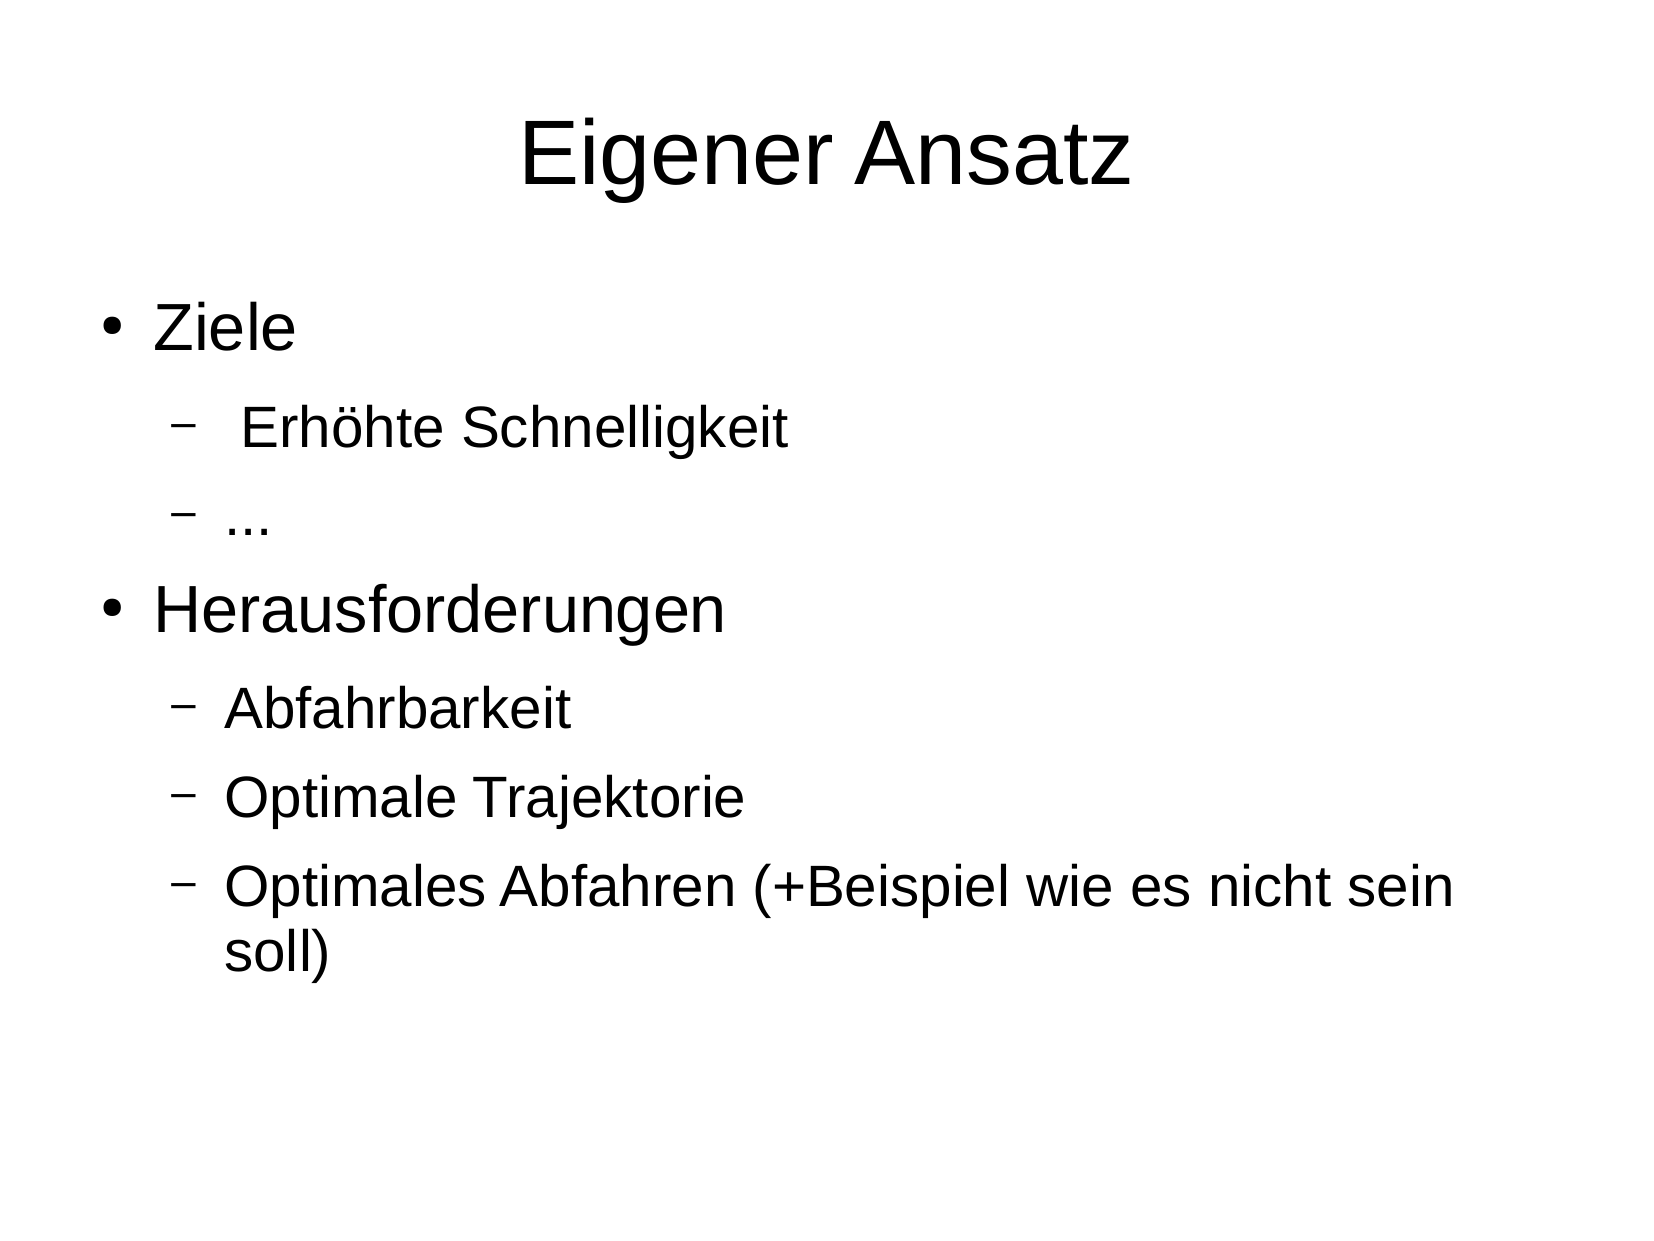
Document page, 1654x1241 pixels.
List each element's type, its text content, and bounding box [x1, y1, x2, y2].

list Ziele Erhöhte Schnelligkeit ... Herausforderungen Abfahrbarkeit Optimale Trajektorie Optimales Abfahren (+Beispiel wie es nicht sein soll) [82, 290, 1571, 1109]
title Eigener Ansatz [82, 49, 1571, 257]
